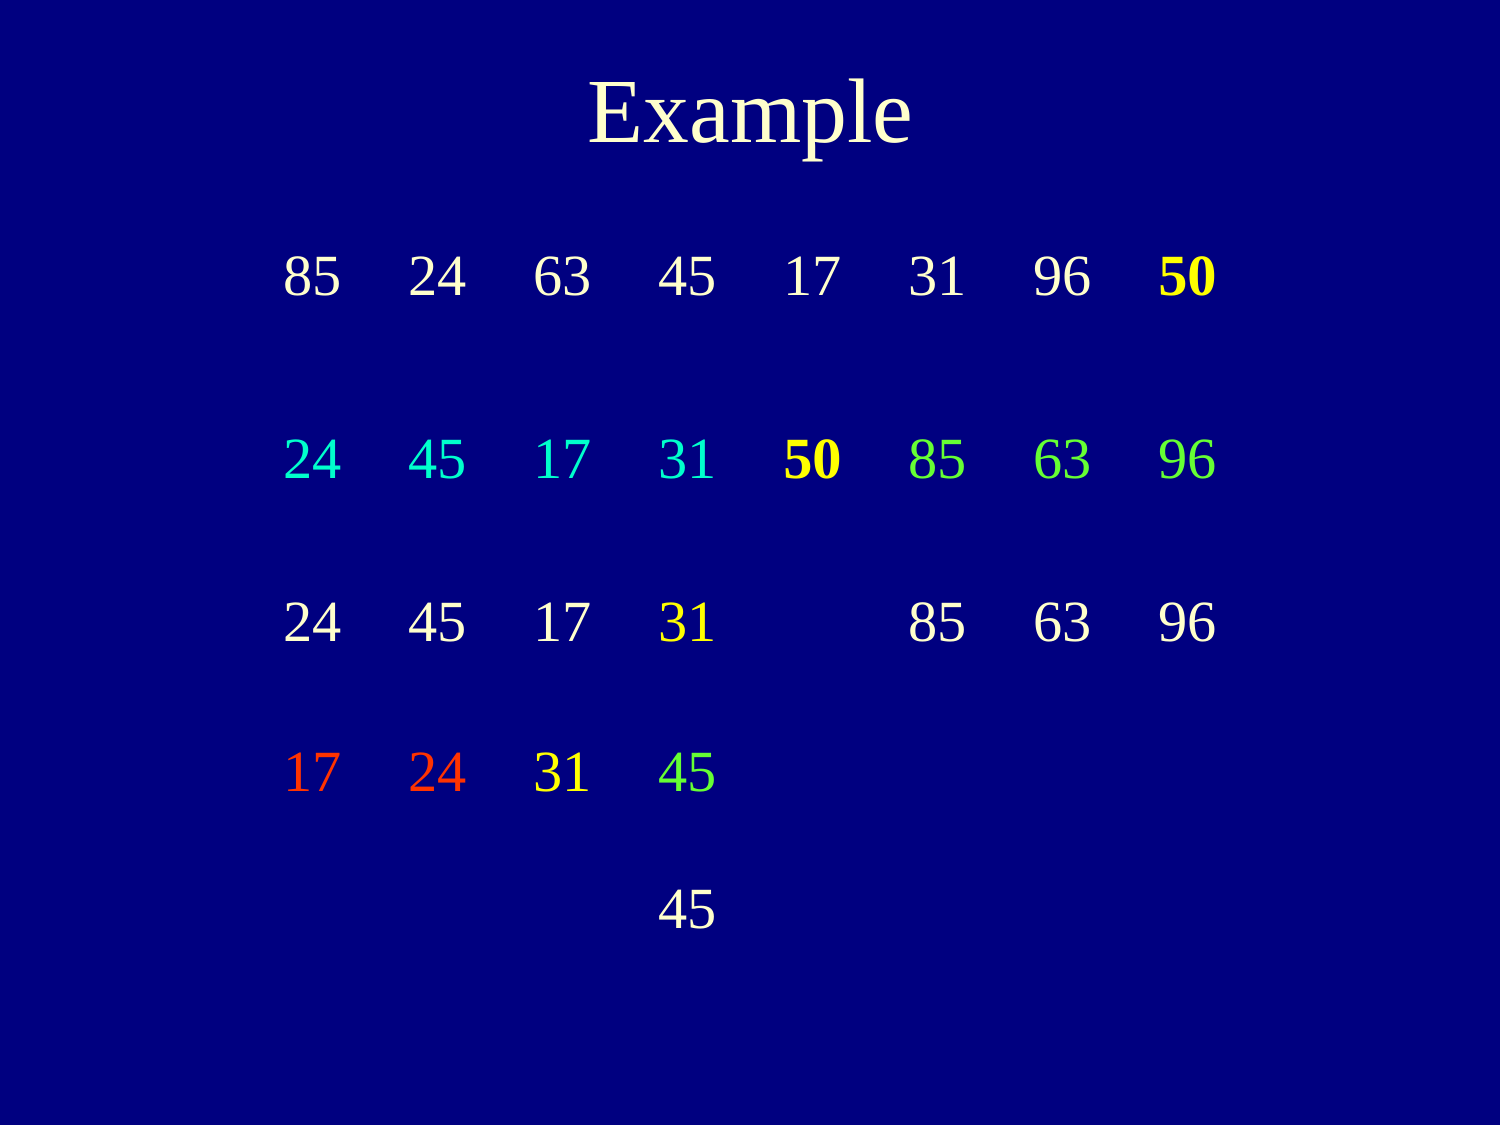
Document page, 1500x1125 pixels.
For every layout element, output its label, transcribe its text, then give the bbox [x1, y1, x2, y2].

table_header 31 [625, 575, 750, 675]
table_header 85 [875, 575, 1000, 675]
table_header 63 [1000, 413, 1125, 512]
table_header 96 [1125, 413, 1250, 512]
table_header 45 [625, 229, 750, 325]
table_header 45 [625, 725, 750, 825]
table_header 96 [1125, 575, 1250, 675]
table_header 50 [750, 413, 875, 512]
table_header 31 [875, 229, 1000, 325]
table_header 85 [875, 413, 1000, 512]
table_header 17 [500, 413, 625, 512]
table_header 31 [625, 413, 750, 512]
table_header 24 [250, 575, 375, 675]
table_header 31 [500, 725, 625, 825]
table_header 24 [375, 725, 500, 825]
table_header 17 [500, 575, 625, 675]
table_header 24 [375, 229, 500, 325]
table_header 63 [500, 229, 625, 325]
title Example [22, 43, 1480, 169]
table_header 45 [625, 863, 750, 962]
table_header 50 [1125, 229, 1250, 325]
table_header 17 [250, 725, 375, 825]
table_header 24 [250, 413, 375, 512]
table_header 17 [750, 229, 875, 325]
table_header 45 [375, 575, 500, 675]
table_header 85 [250, 229, 375, 325]
table_header 45 [375, 413, 500, 512]
table_header 63 [1000, 575, 1125, 675]
table_header 96 [1000, 229, 1125, 325]
